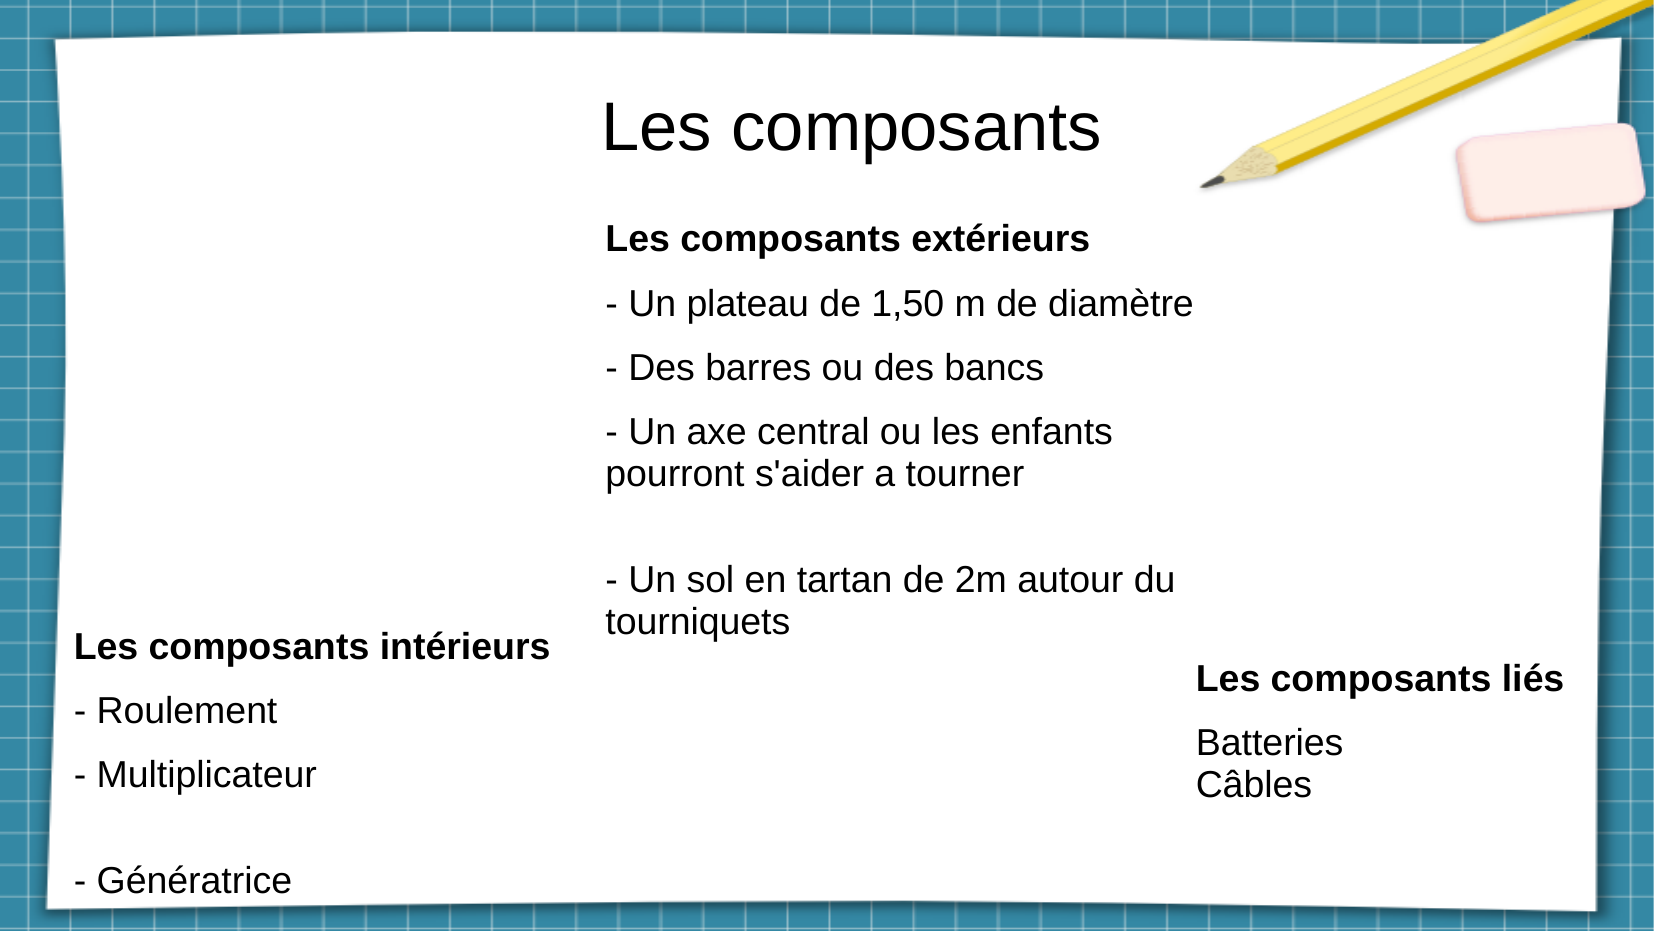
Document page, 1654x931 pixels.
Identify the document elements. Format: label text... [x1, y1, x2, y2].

text_box Les composants liés Batteries Câbles [1181, 649, 1642, 931]
text_box Les composants intérieurs - Roulement - Multiplicateur - Génératrice [59, 618, 603, 910]
picture [0, 0, 1654, 931]
text_box Les composants extérieurs - Un plateau de 1,50 m de diamètre - Des barres ou des bancs - Un axe central ou les enfants pourront s'aider a tourner - Un sol en tartan de 2m autour du tourniquets [590, 210, 1264, 650]
text_box Les composants [527, 80, 1177, 172]
